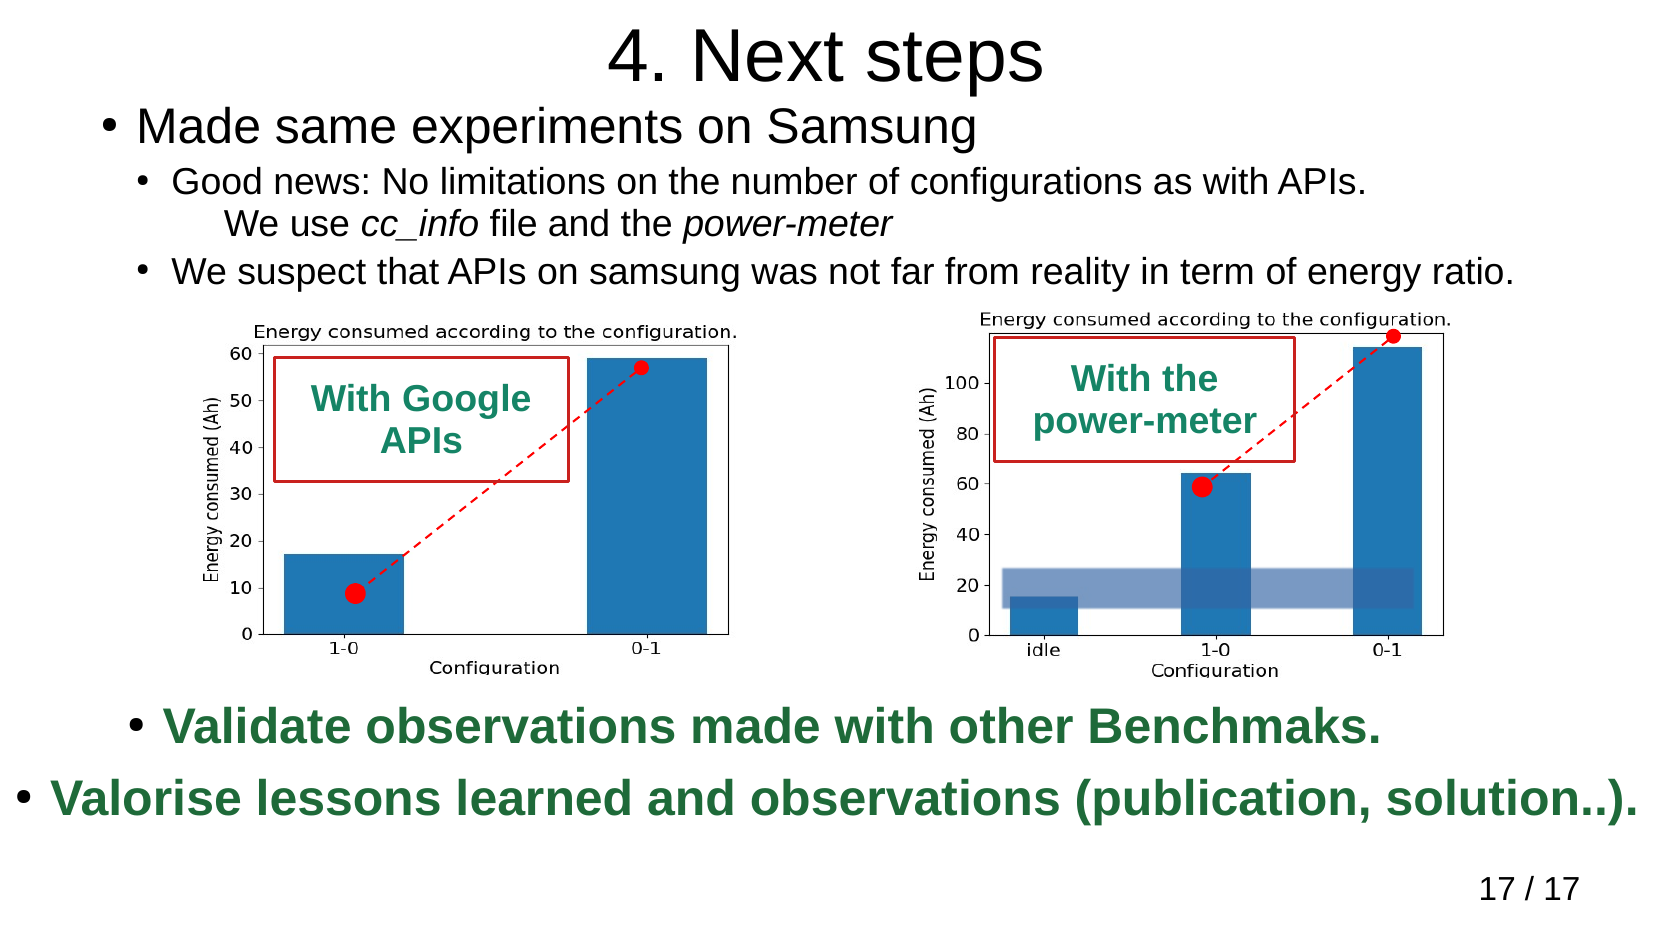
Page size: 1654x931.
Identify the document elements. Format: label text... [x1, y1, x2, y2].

text_box With Google APIs [274, 357, 569, 482]
title 4. Next steps [57, 0, 1595, 127]
picture [187, 316, 788, 676]
text_box 17 / 17 [1464, 863, 1652, 931]
text_box Valorise lessons learned and observations (publication, solution..). [0, 762, 1654, 890]
text_box Validate observations made with other Benchmaks. [112, 691, 1576, 800]
text_box [1003, 569, 1413, 608]
picture [915, 316, 1501, 678]
text_box With the power-meter [994, 337, 1295, 462]
text_box Made same experiments on Samsung Good news: No limitations on the number of configurations as with APIs. We use cc_info file and the power-meter We suspect that APIs on samsung was not far from reality in term of energy ratio. [100, 75, 1564, 316]
